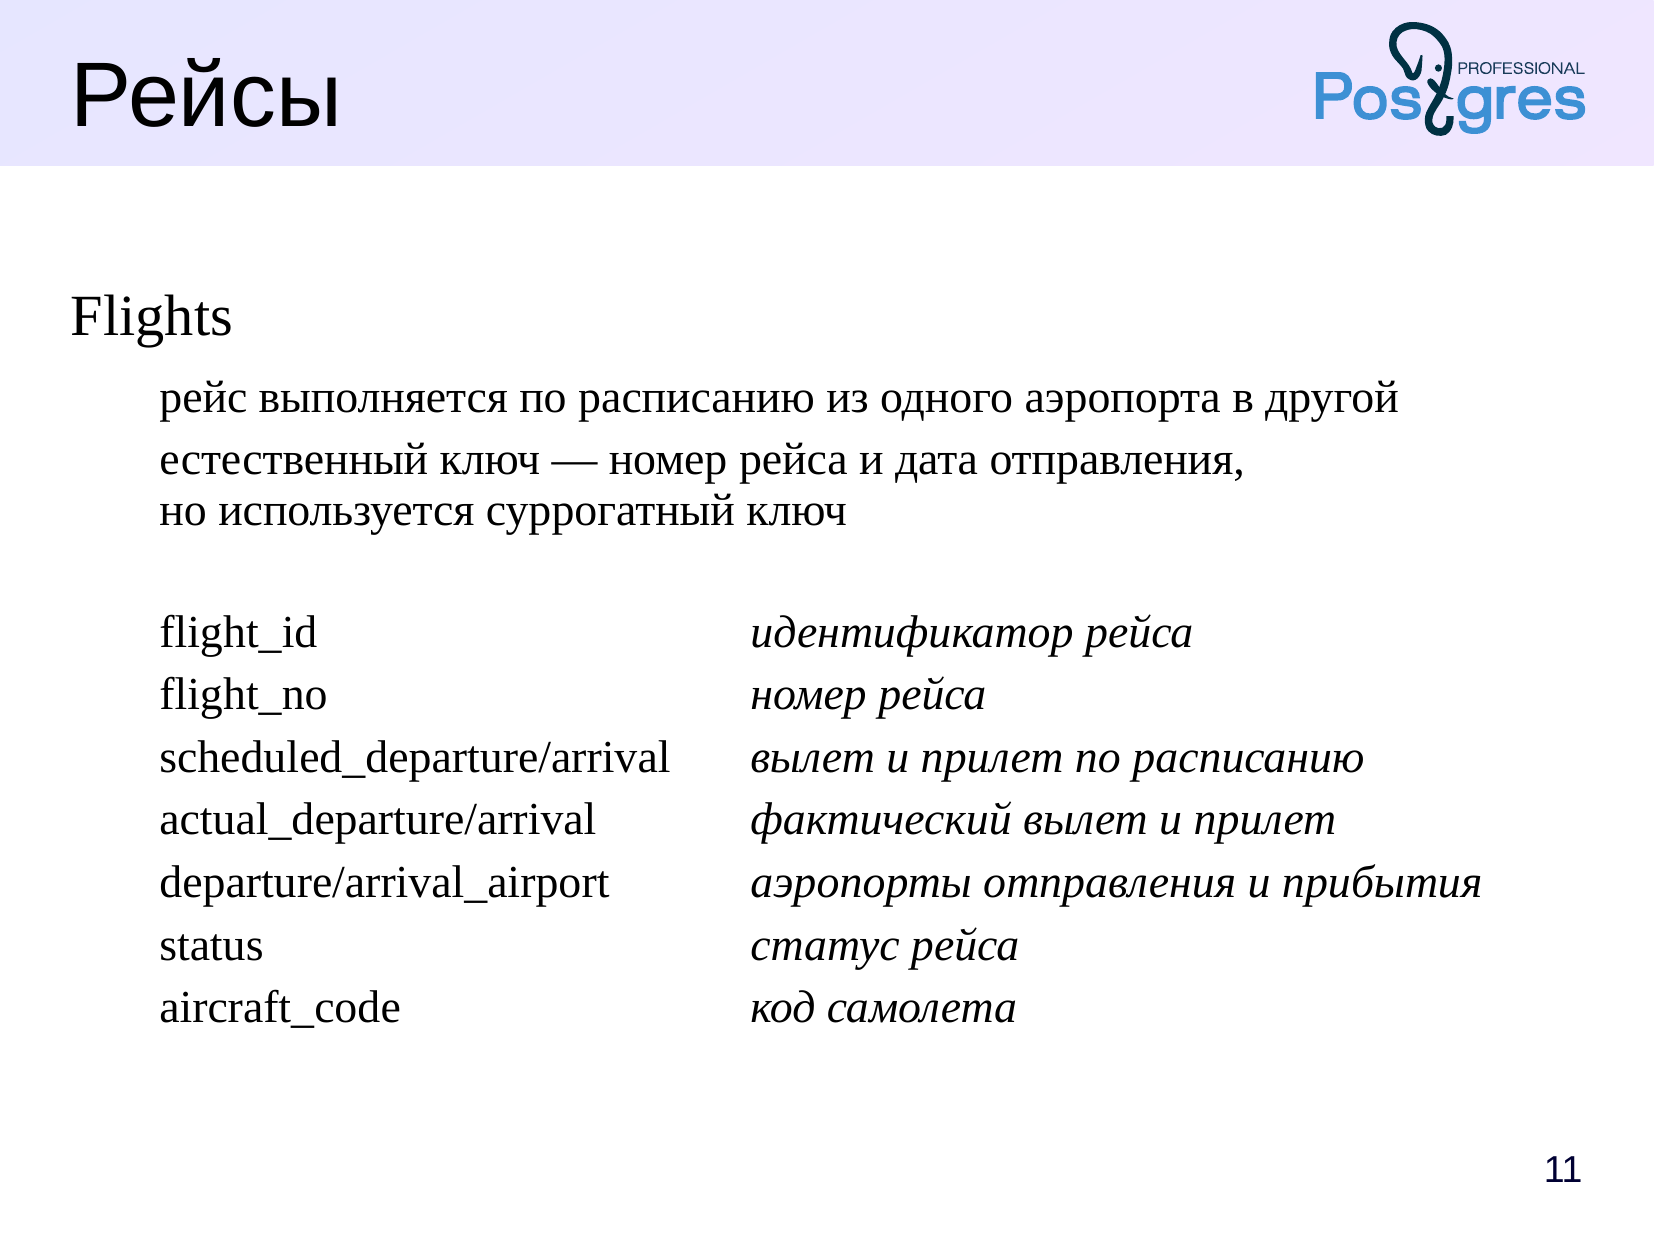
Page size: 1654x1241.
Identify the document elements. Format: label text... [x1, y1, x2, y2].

list Flights рейс выполняется по расписанию из одного аэропорта в другой естественный ключ — номер рейса и дата отправления, но используется суррогатный ключ flight_id идентификатор рейса flight_no номер рейса scheduled_departure/arrival вылет и прилет по расписанию actual_departure/arrival фактический вылет и прилет departure/arrival_airport аэропорты отправления и прибытия status статус рейса aircraft_code код самолета [70, 283, 1583, 1141]
title Рейсы [70, 43, 1241, 147]
